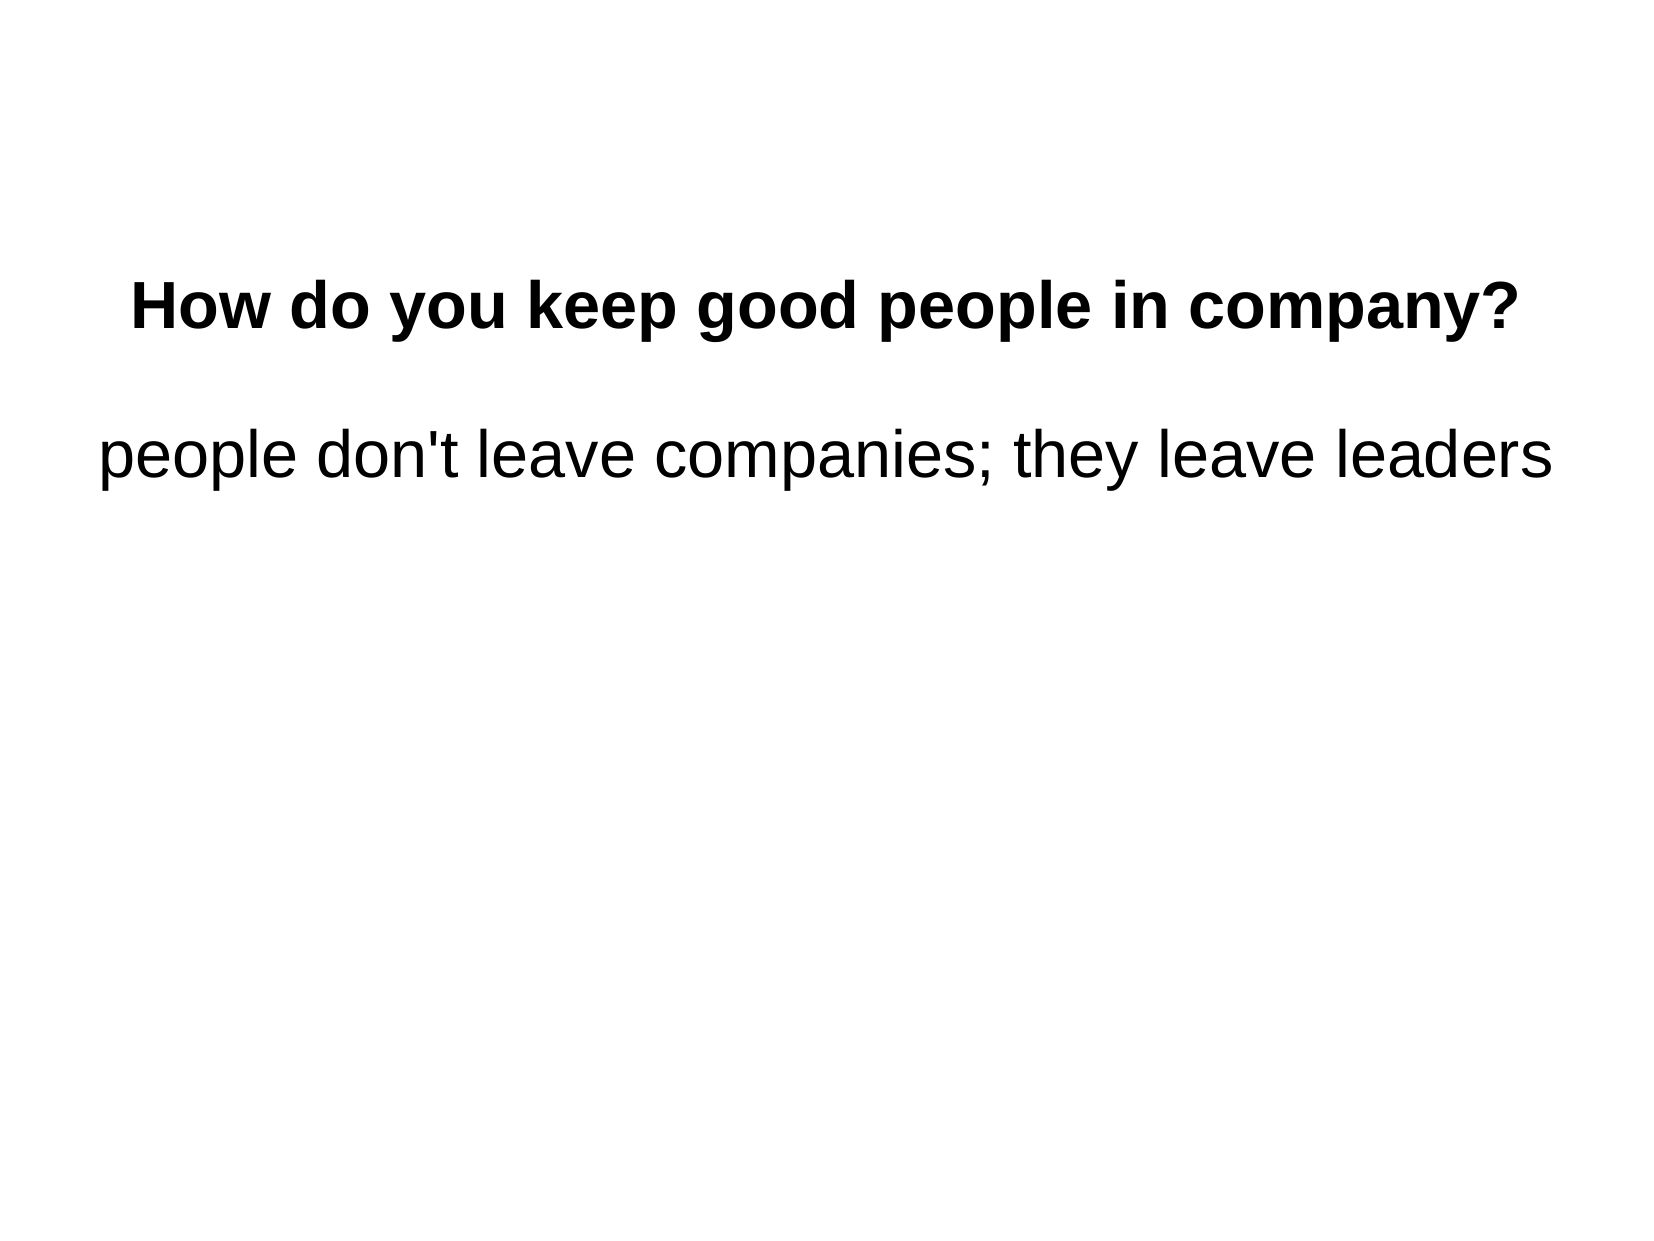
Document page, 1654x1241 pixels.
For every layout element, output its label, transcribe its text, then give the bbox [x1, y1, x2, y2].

subtitle How do you keep good people in company? people don't leave companies; they leave leaders [82, 49, 1571, 1010]
